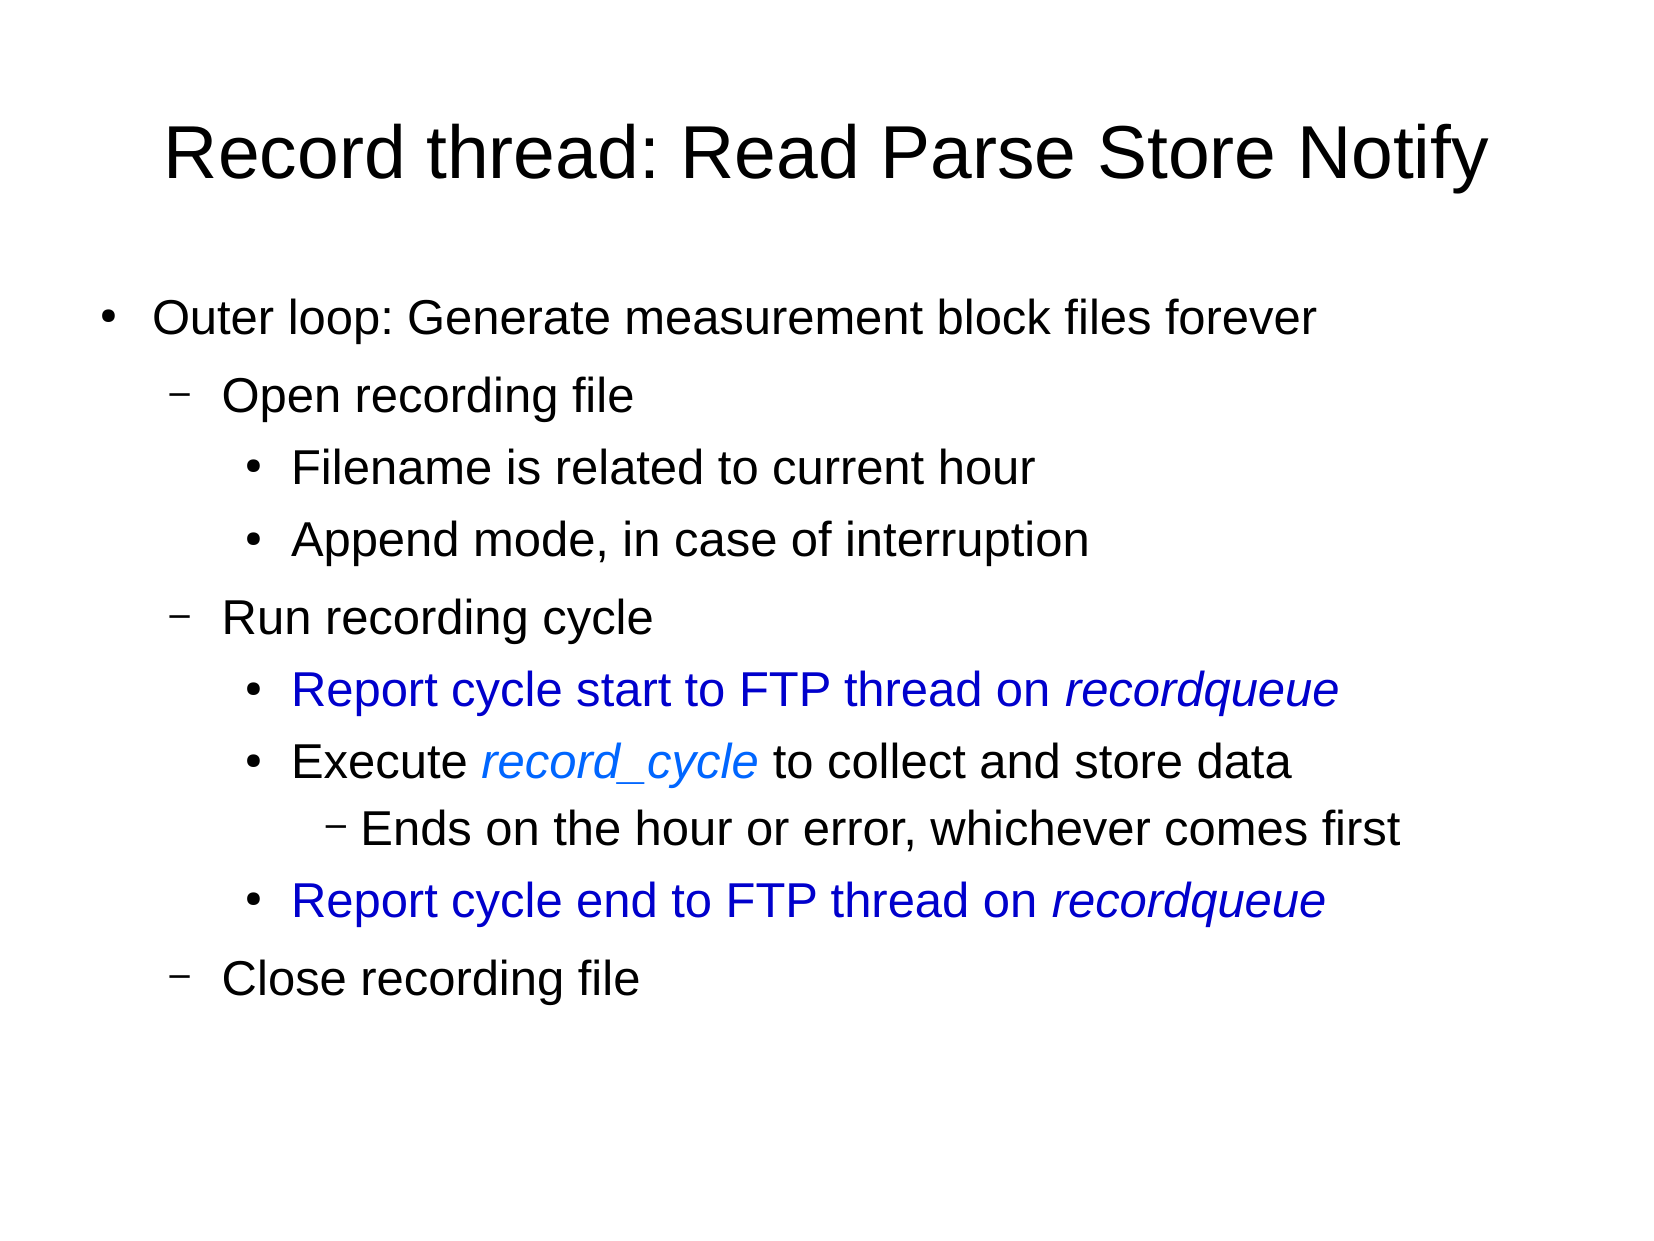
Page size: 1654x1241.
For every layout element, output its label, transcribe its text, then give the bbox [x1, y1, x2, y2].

title Record thread: Read Parse Store Notify [82, 49, 1571, 257]
list Outer loop: Generate measurement block files forever Open recording file Filename is related to current hour Append mode, in case of interruption Run recording cycle Report cycle start to FTP thread on recordqueue Execute record_cycle to collect and store data Ends on the hour or error, whichever comes first Report cycle end to FTP thread on recordqueue Close recording file [82, 290, 1571, 1010]
